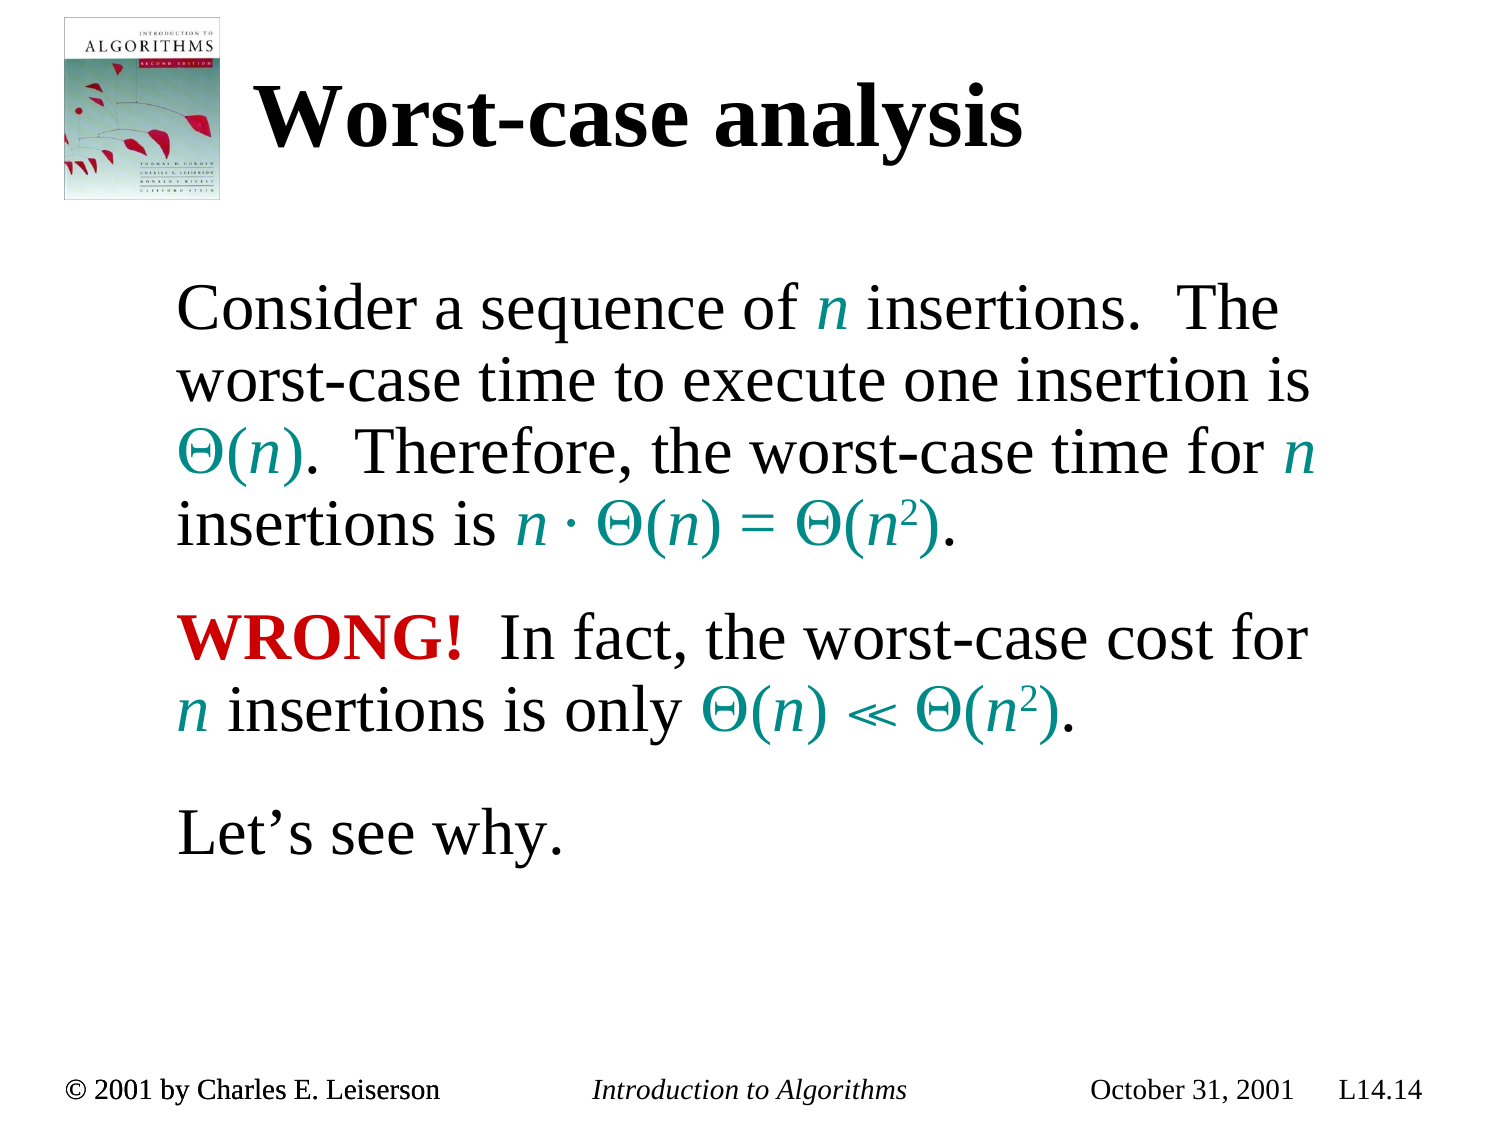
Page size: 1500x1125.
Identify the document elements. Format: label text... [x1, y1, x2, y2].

text_box Introduction to Algorithms [577, 1062, 923, 1113]
title Worst-case analysis [237, 24, 1475, 213]
picture [64, 17, 220, 200]
text_box October 31, 2001 L14.<number> [982, 1062, 1438, 1113]
text_box Consider a sequence of n insertions. The worst-case time to execute one insertion is (n). Therefore, the worst-case time for n insertions is n · (n) = (n2). [162, 264, 1338, 568]
text_box Let’s see why. [162, 779, 581, 876]
text_box WRONG! In fact, the worst-case cost for n insertions is only (n) ≪ (n2). [162, 593, 1340, 754]
